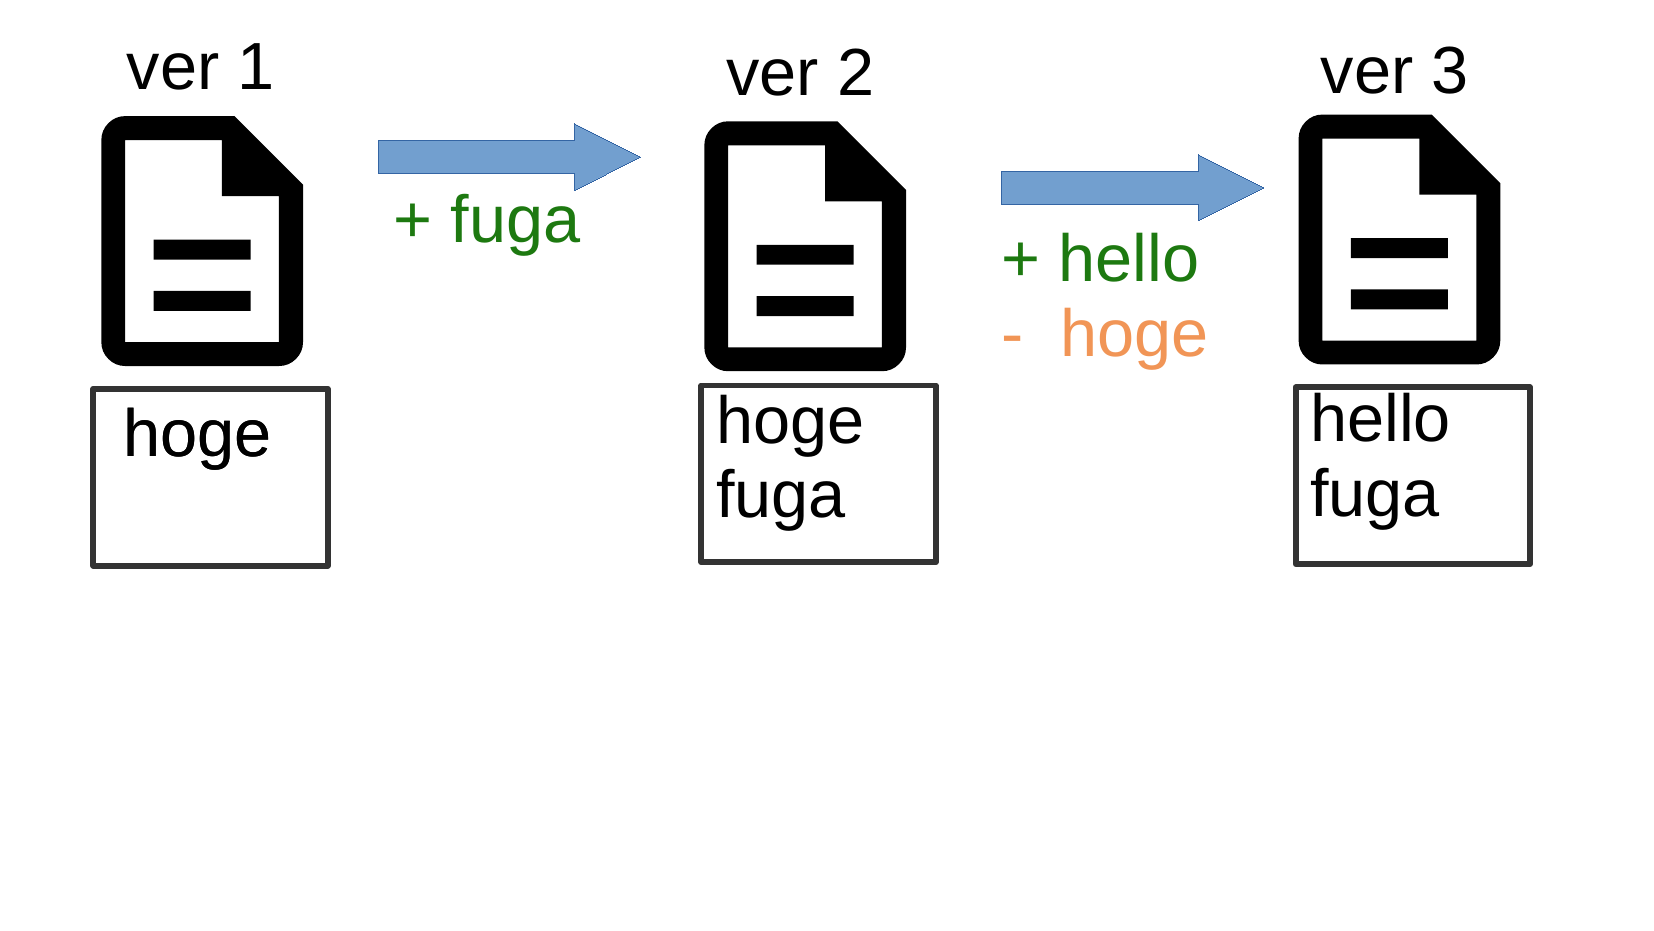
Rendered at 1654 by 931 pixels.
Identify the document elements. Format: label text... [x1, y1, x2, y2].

text_box + hello - hoge [986, 213, 1286, 378]
picture [657, 98, 953, 395]
text_box ver 1 [112, 22, 364, 112]
text_box ver 3 [1306, 25, 1558, 115]
text_box + fuga [378, 174, 678, 339]
picture [1251, 91, 1548, 388]
text_box hello fuga [1295, 373, 1548, 538]
text_box [1001, 154, 1264, 213]
text_box hoge [108, 388, 361, 553]
text_box ver 2 [711, 27, 964, 117]
text_box hoge fuga [701, 375, 953, 539]
text_box hello fuga [1299, 390, 1527, 538]
picture [54, 93, 350, 389]
text_box [378, 123, 641, 174]
text_box hoge fuga [704, 388, 933, 539]
